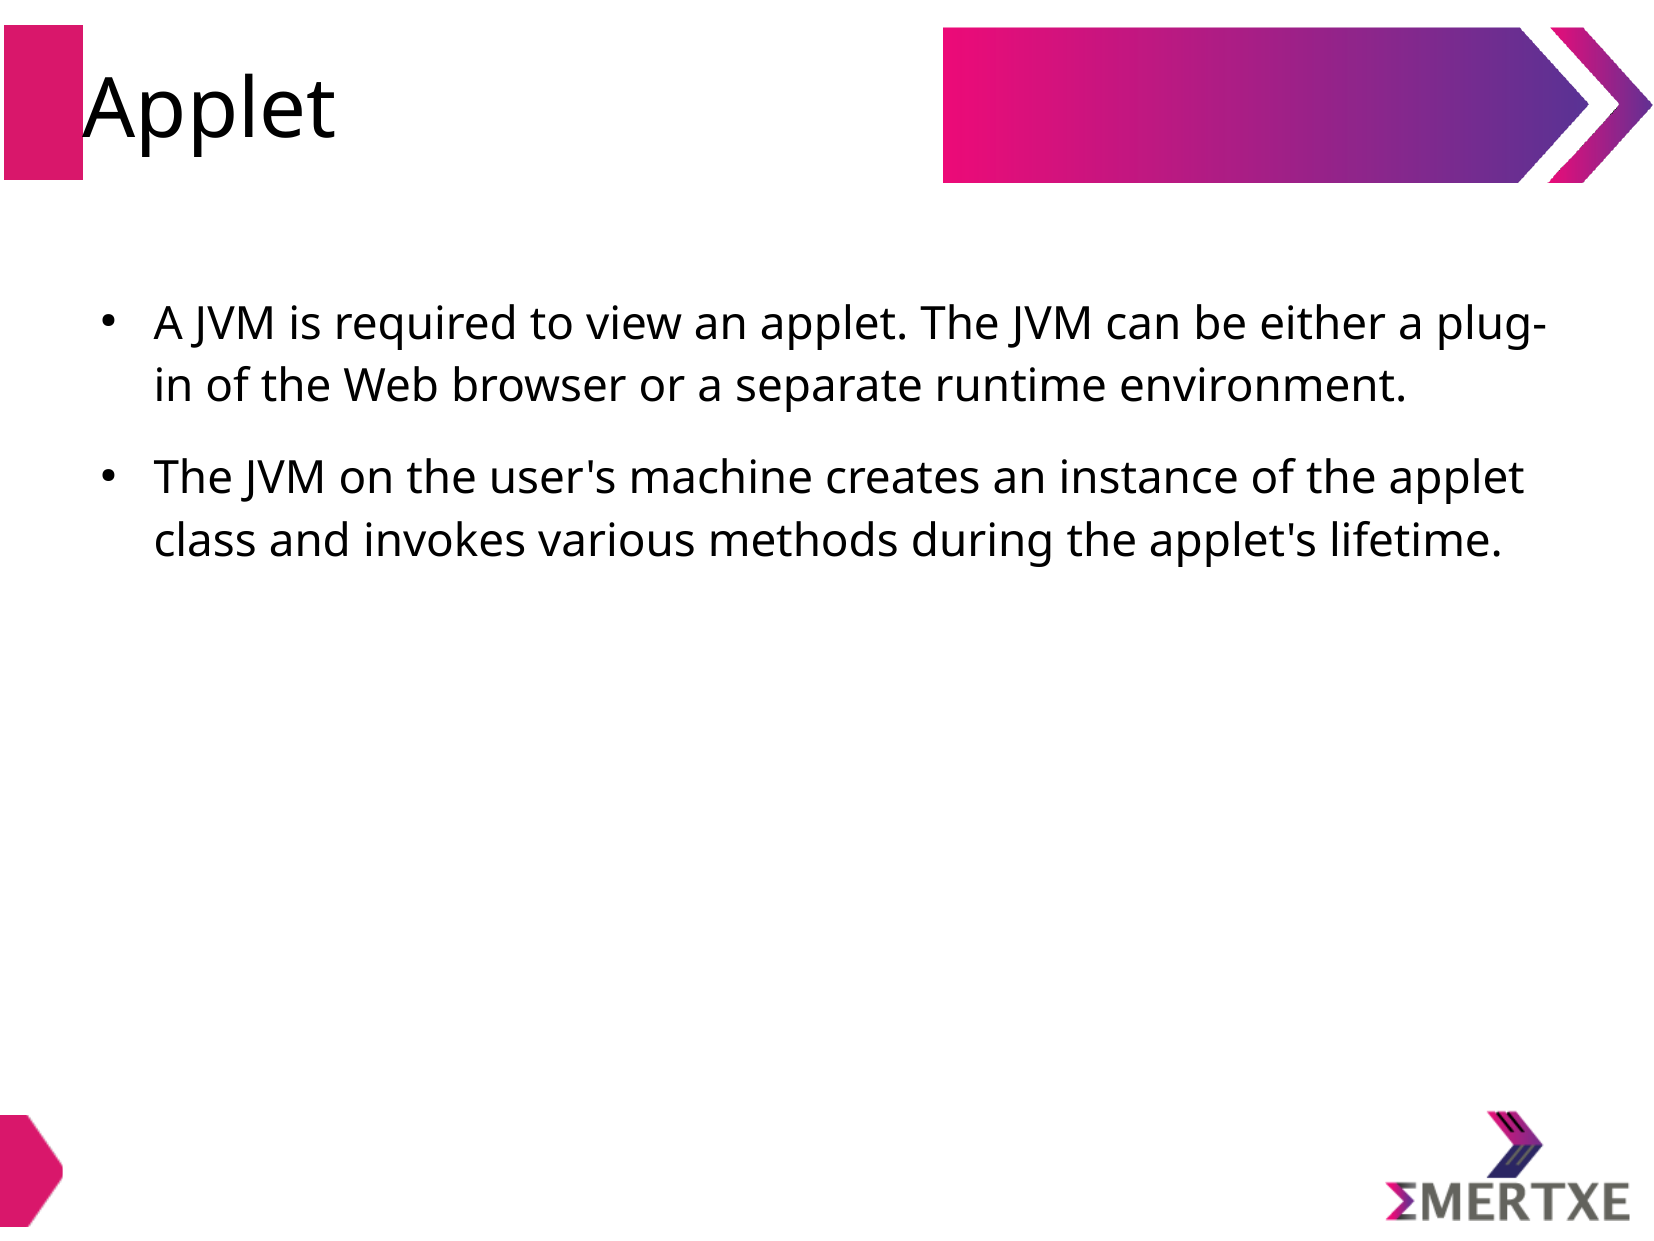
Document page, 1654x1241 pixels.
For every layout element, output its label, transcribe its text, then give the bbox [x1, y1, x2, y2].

picture [1571, 27, 1653, 183]
picture [1385, 1107, 1631, 1221]
list A JVM is required to view an applet. The JVM can be either a plug-in of the Web browser or a separate runtime environment. The JVM on the user's machine creates an instance of the applet class and invokes various methods during the applet's lifetime. [82, 290, 1571, 1010]
title Applet [82, 2, 1571, 210]
